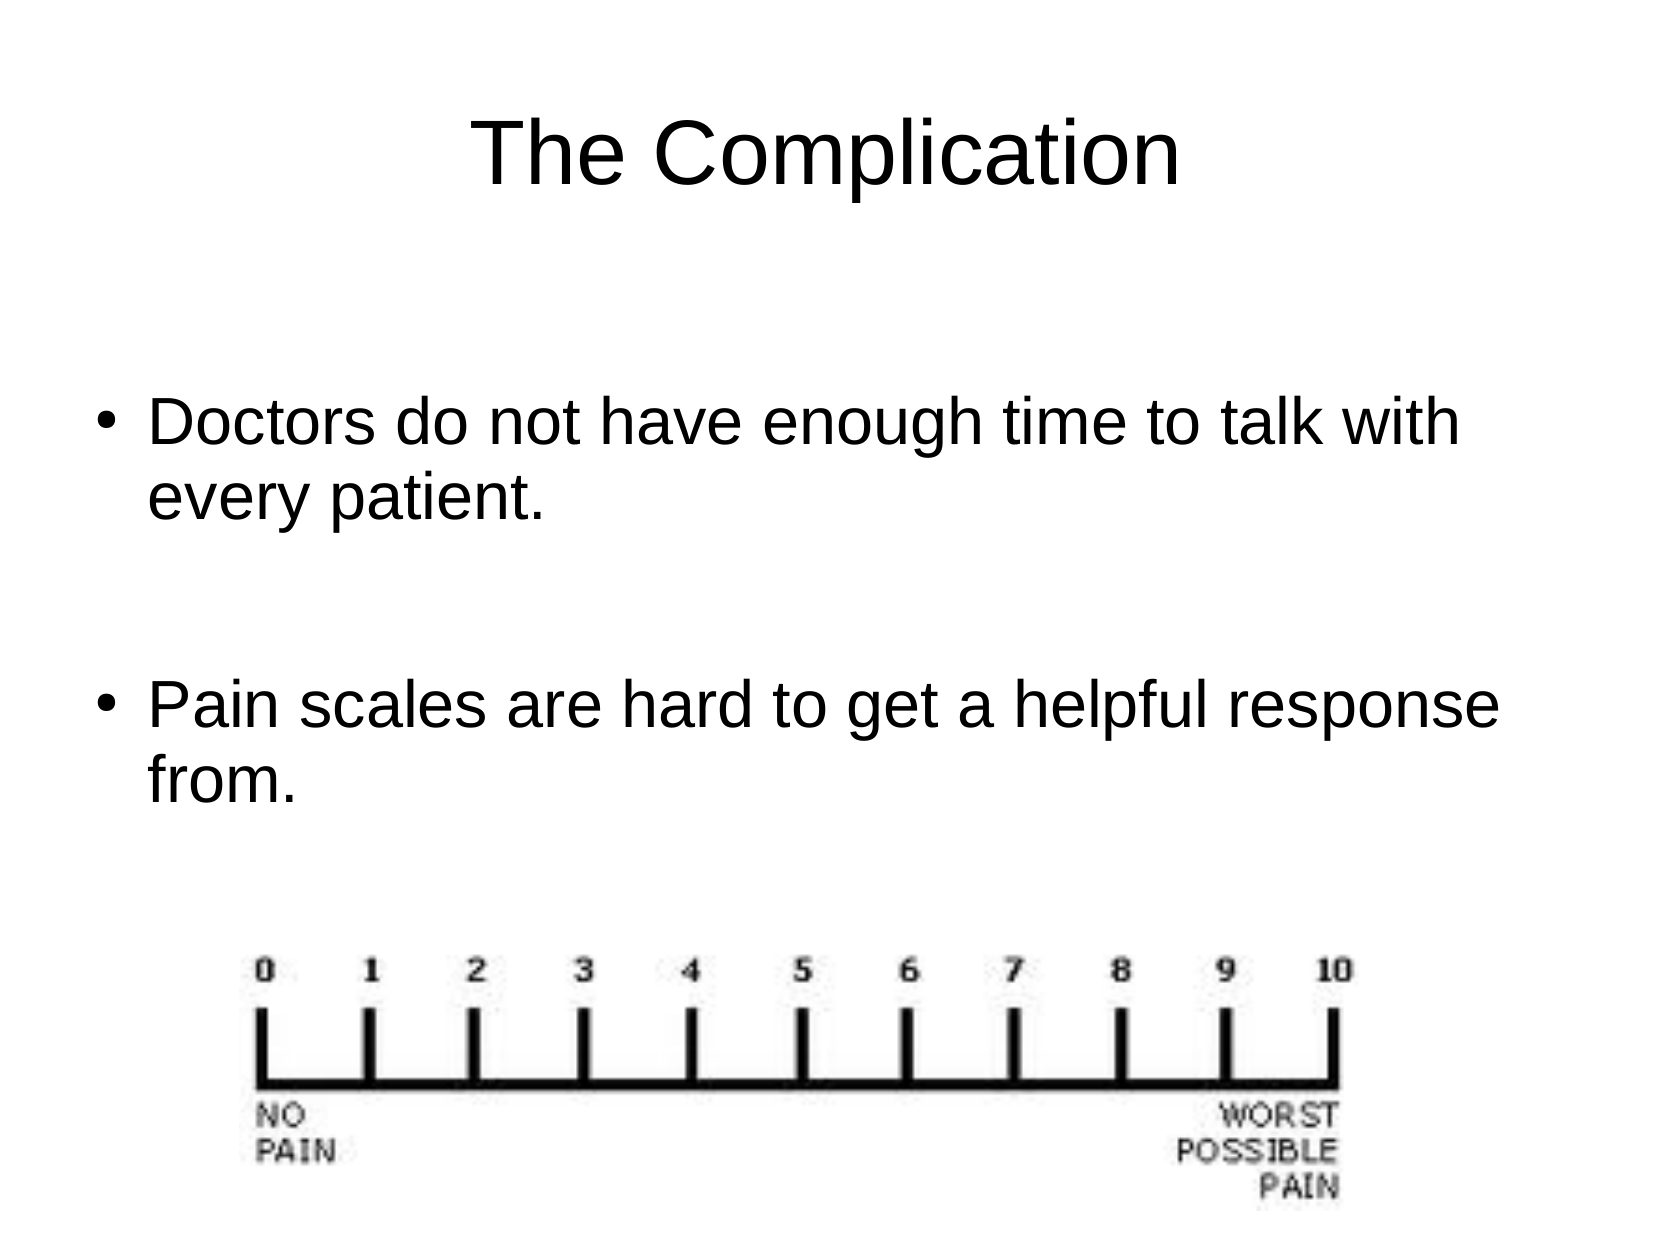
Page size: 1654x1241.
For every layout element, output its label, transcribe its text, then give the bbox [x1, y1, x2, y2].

picture [239, 897, 1359, 1211]
title The Complication [82, 49, 1571, 257]
list Doctors do not have enough time to talk with every patient. Pain scales are hard to get a helpful response from. [76, 383, 1565, 1203]
